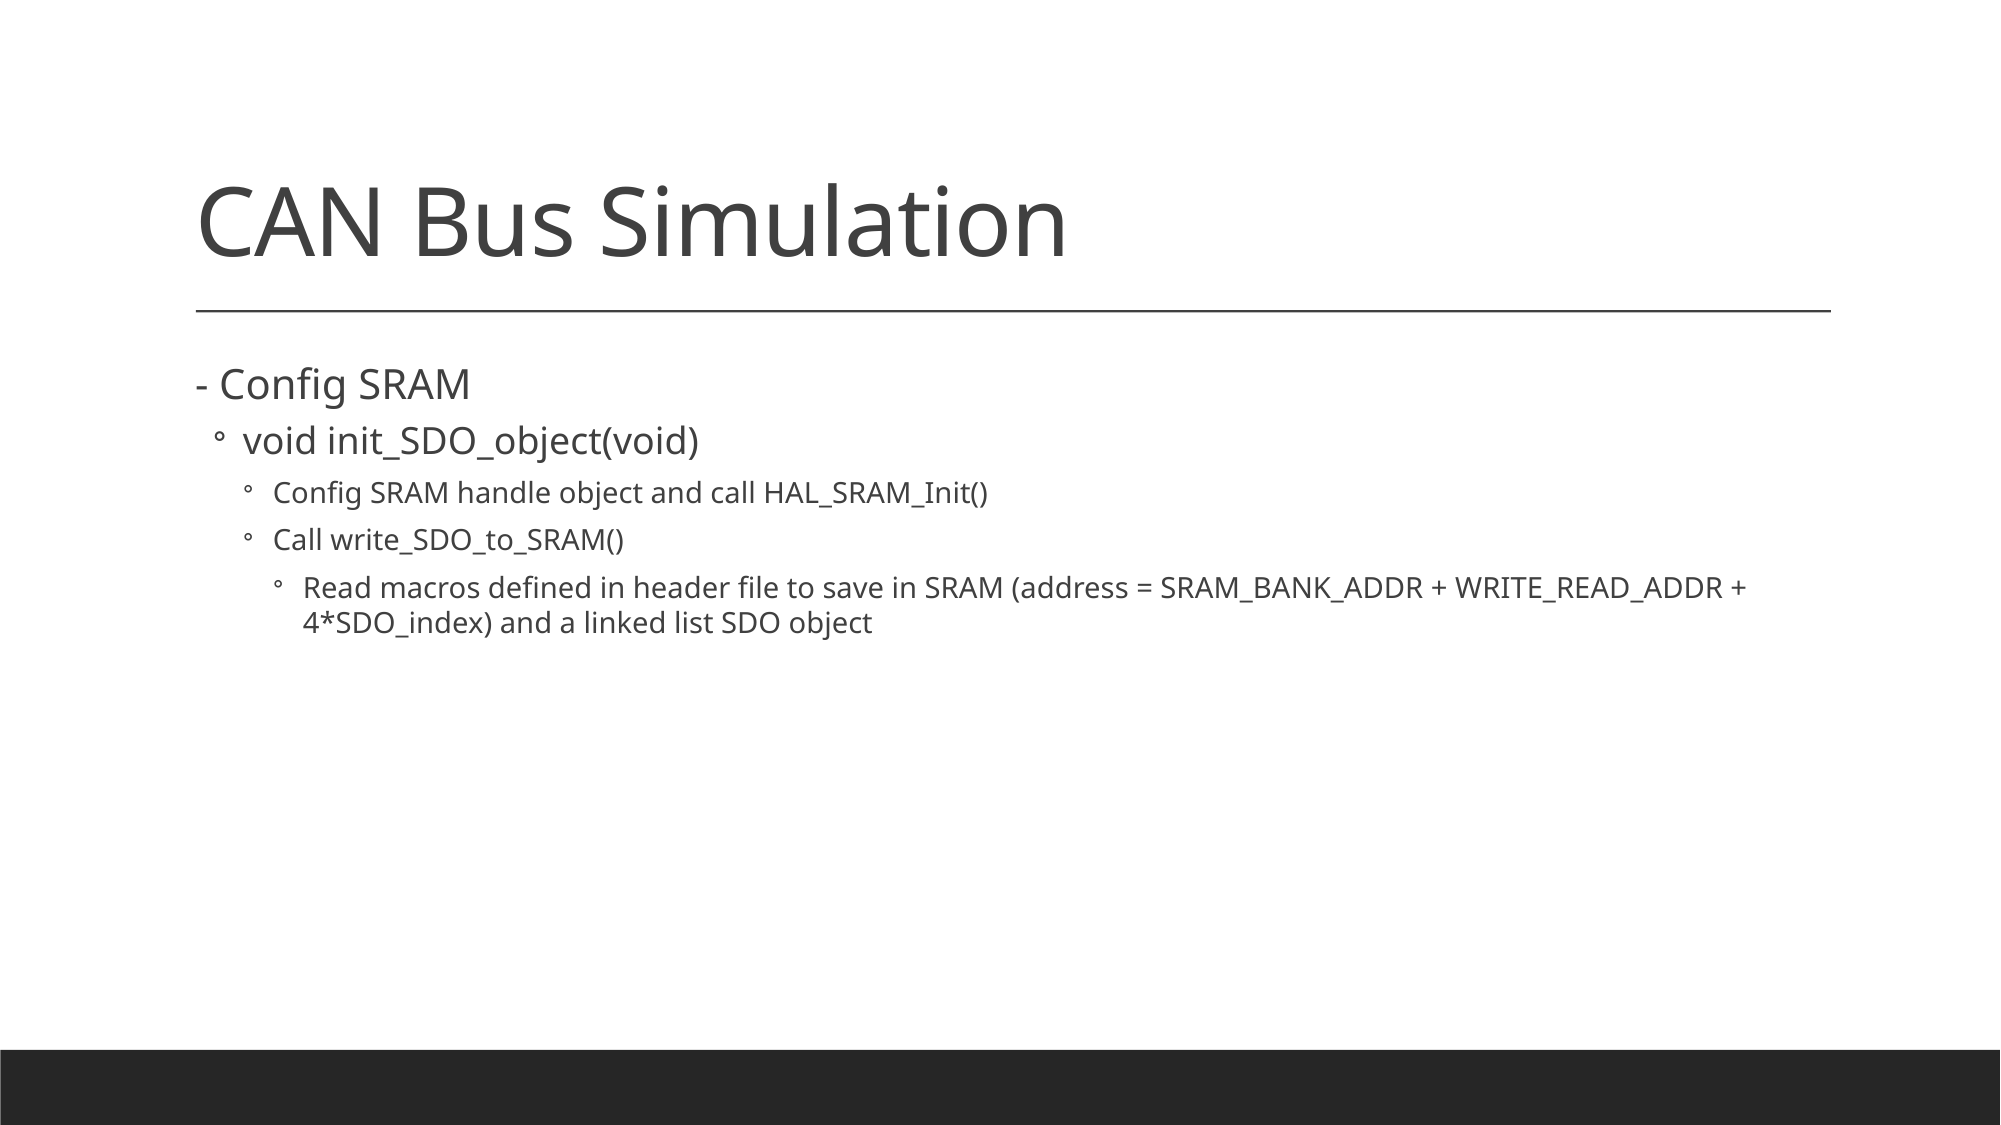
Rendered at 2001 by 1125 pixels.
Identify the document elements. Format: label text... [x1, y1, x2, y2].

list - Config SRAM void init_SDO_object(void) Config SRAM handle object and call HAL_SRAM_Init() Call write_SDO_to_SRAM() Read macros defined in header file to save in SRAM (address = SRAM_BANK_ADDR + WRITE_READ_ADDR + 4*SDO_index) and a linked list SDO object [180, 345, 1830, 963]
title CAN Bus Simulation [180, 47, 1830, 285]
